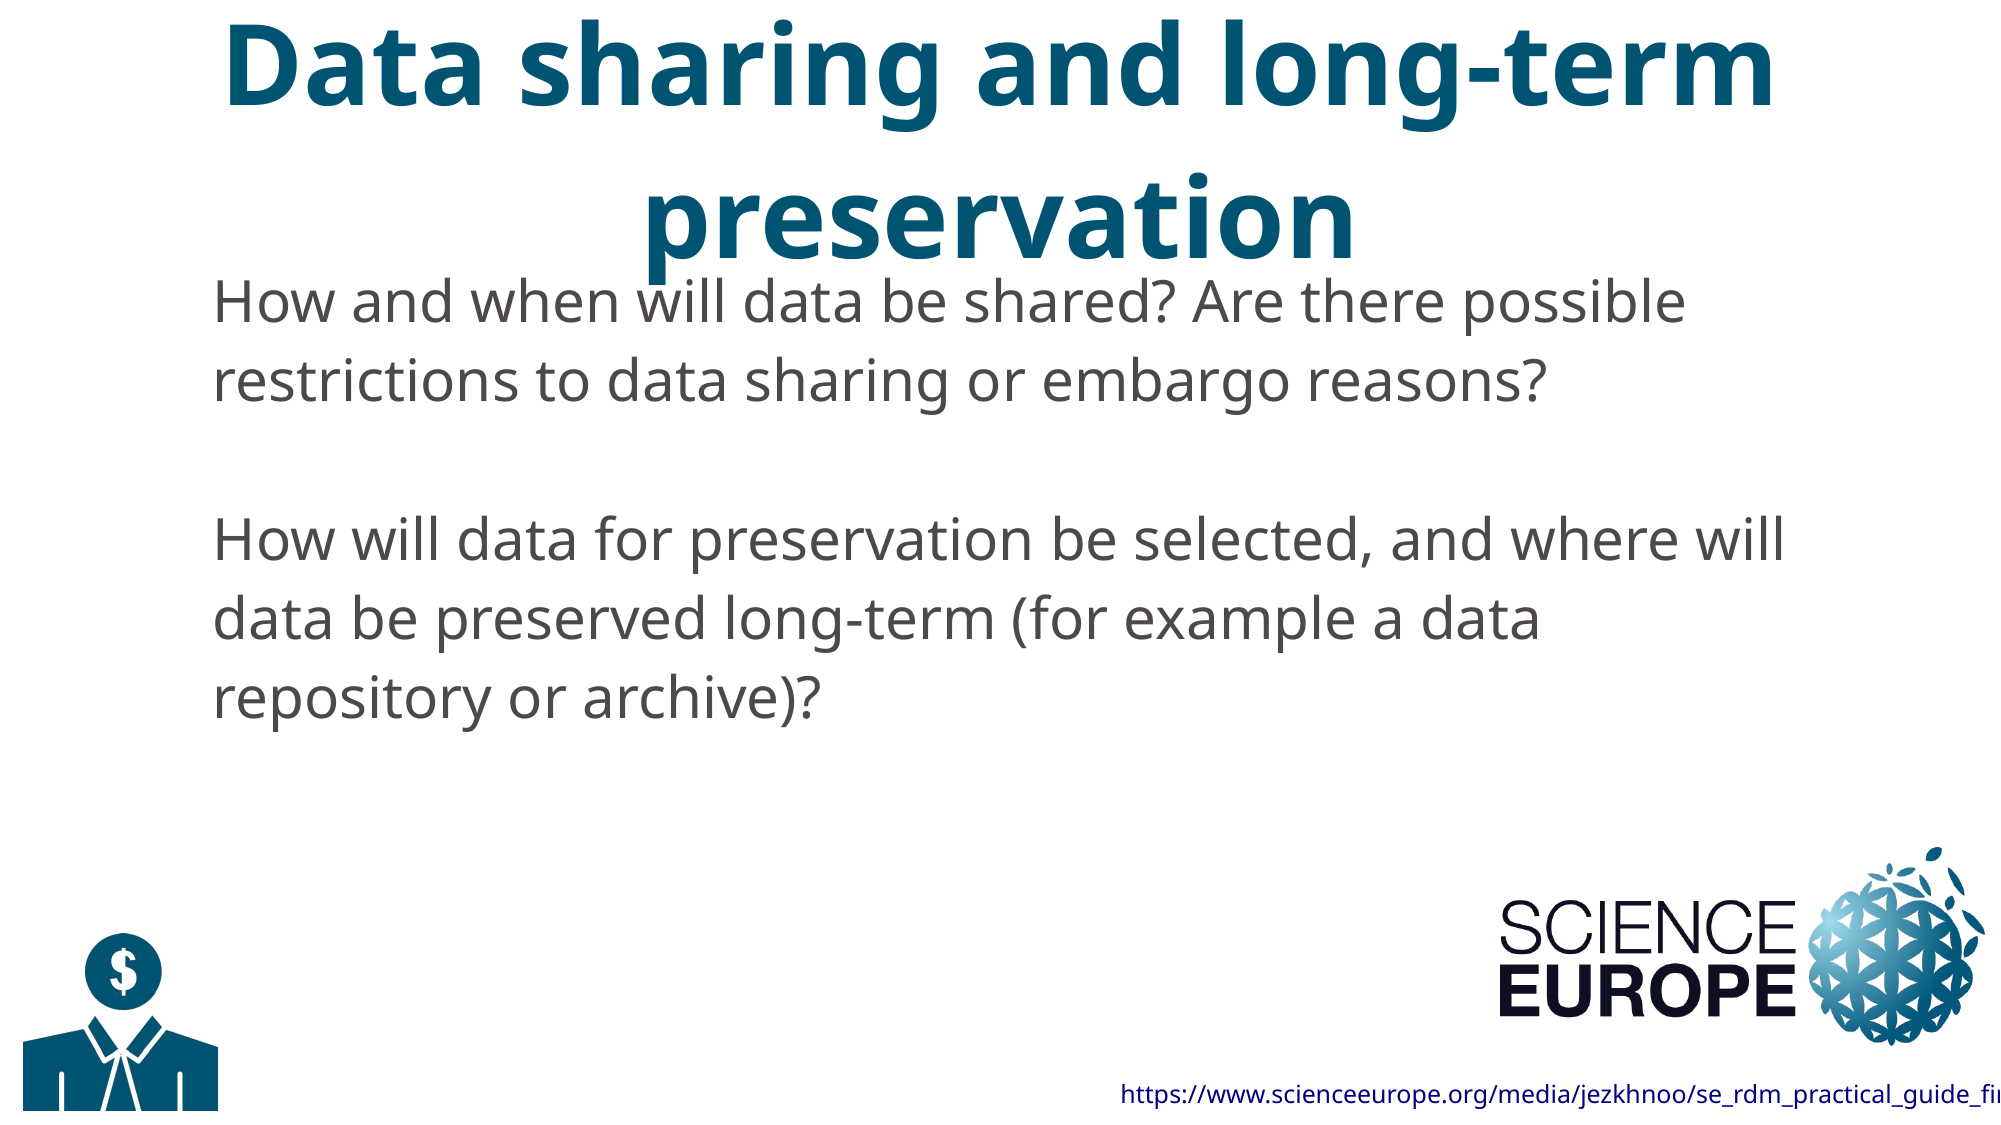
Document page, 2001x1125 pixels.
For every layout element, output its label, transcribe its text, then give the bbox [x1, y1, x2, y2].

title Data sharing and long-term preservation [100, 26, 1900, 252]
text_box https://www.scienceeurope.org/media/jezkhnoo/se_rdm_practical_guide_final.pdf [1105, 1068, 1985, 1109]
picture [1930, 995, 1942, 1009]
picture [1500, 847, 1985, 1046]
picture [23, 933, 218, 1111]
picture [60, 1072, 64, 1111]
picture [178, 1072, 182, 1111]
picture [111, 948, 136, 995]
picture [1943, 976, 1952, 989]
text_box How and when will data be shared? Are there possible restrictions to data sharing or embargo reasons? How will data for preservation be selected, and where will data be preserved long-term (for example a data repository or archive)? [162, 252, 1808, 851]
picture [1961, 979, 1967, 986]
